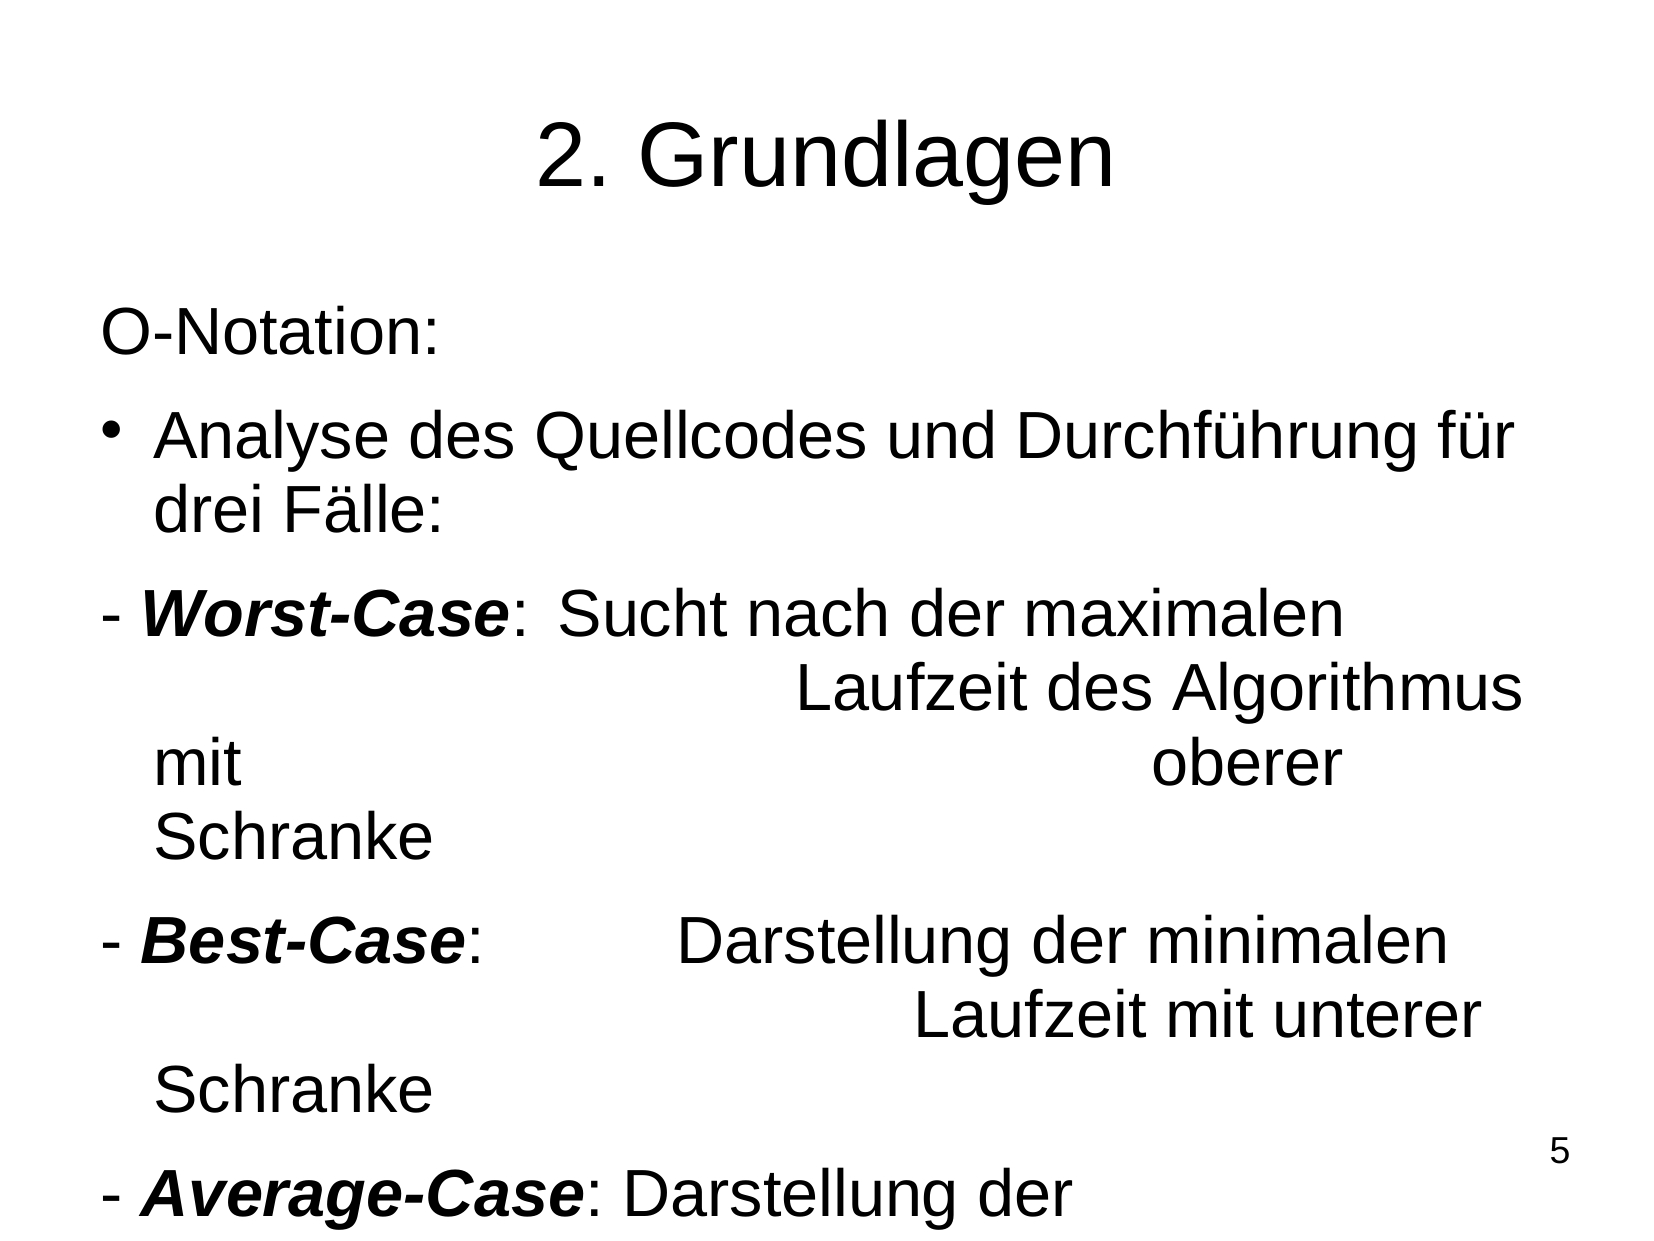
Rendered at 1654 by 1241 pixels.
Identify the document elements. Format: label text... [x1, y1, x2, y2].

title 2. Grundlagen [82, 49, 1571, 257]
list O-Notation: Analyse des Quellcodes und Durchführung für drei Fälle: - Worst-Case: Sucht nach der maximalen Laufzeit des Algorithmus mit oberer Schranke - Best-Case: Darstellung der minimalen Laufzeit mit unterer Schranke - Average-Case: Darstellung der durchschnittlichen Laufzeit [82, 290, 1571, 1156]
